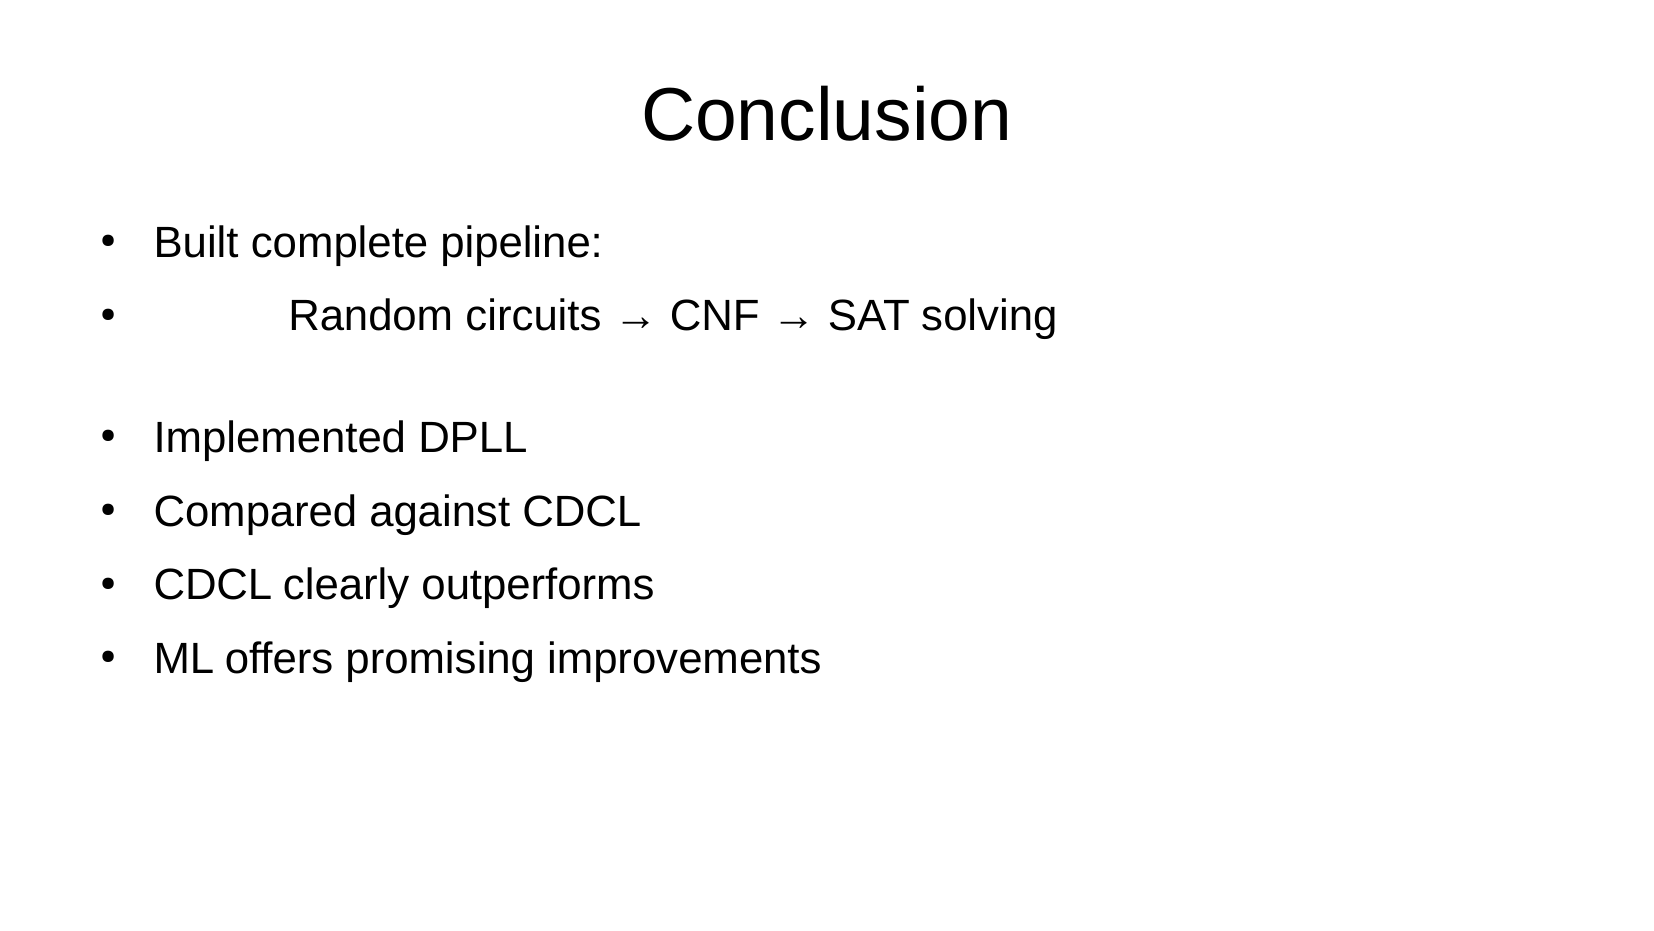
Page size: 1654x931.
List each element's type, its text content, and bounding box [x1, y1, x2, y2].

list Built complete pipeline: Random circuits → CNF → SAT solving Implemented DPLL Compared against CDCL CDCL clearly outperforms ML offers promising improvements [82, 217, 1571, 758]
title Conclusion [82, 37, 1571, 193]
